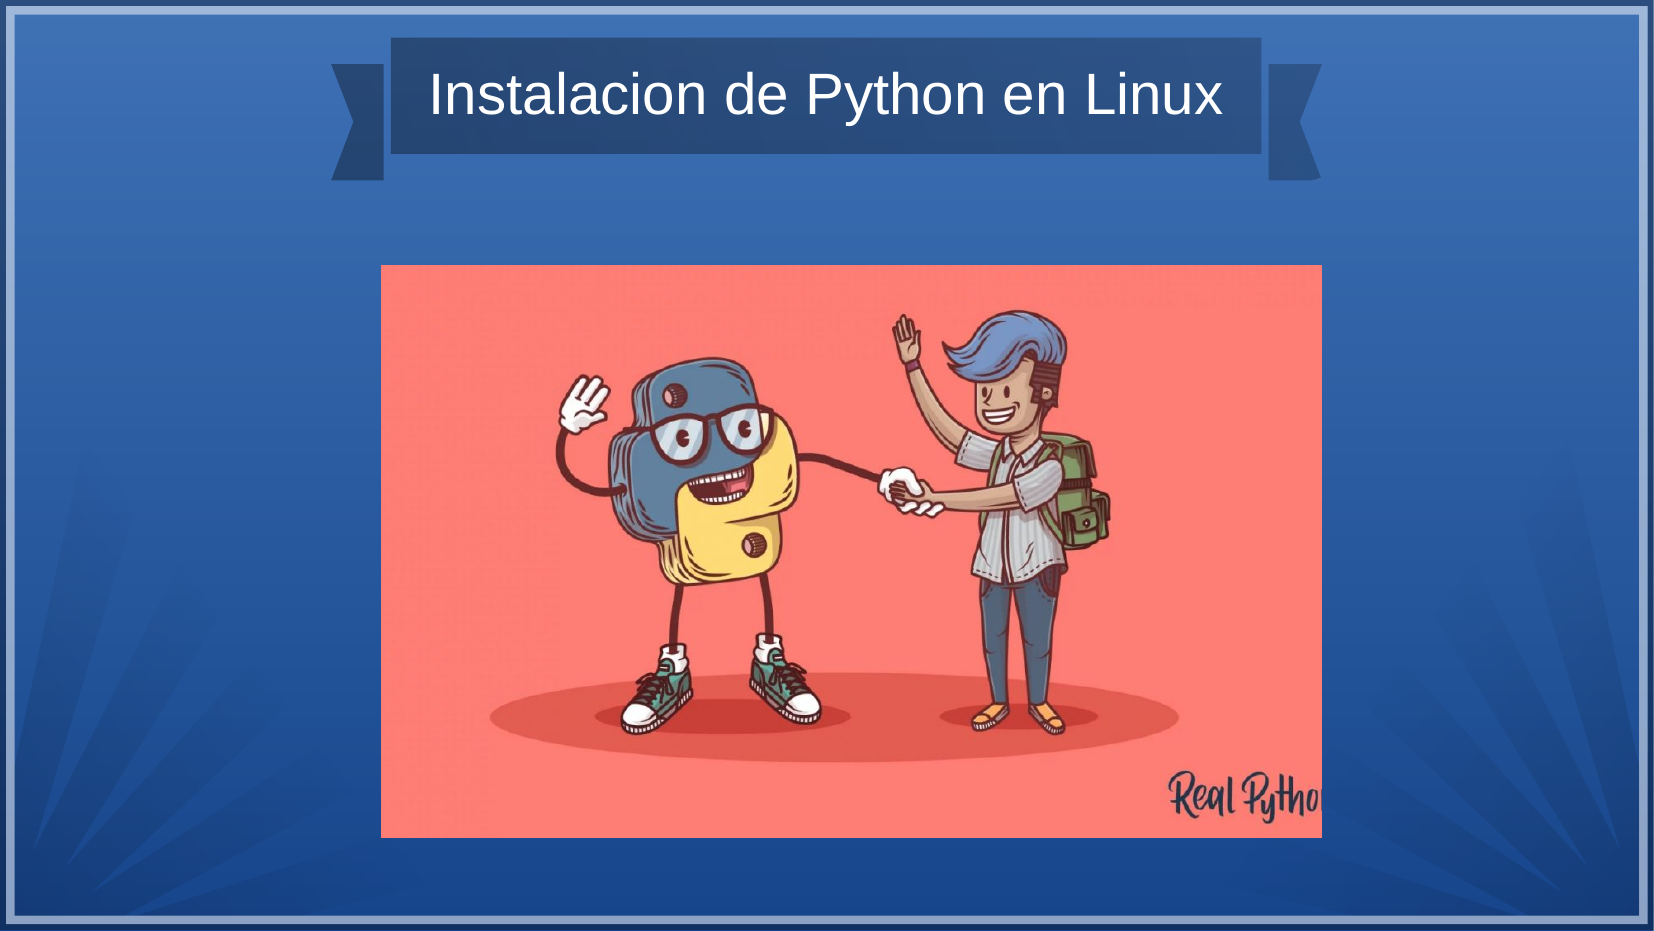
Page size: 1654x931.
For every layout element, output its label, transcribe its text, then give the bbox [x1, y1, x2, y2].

picture [381, 265, 1322, 838]
title Instalacion de Python en Linux [389, 35, 1264, 154]
